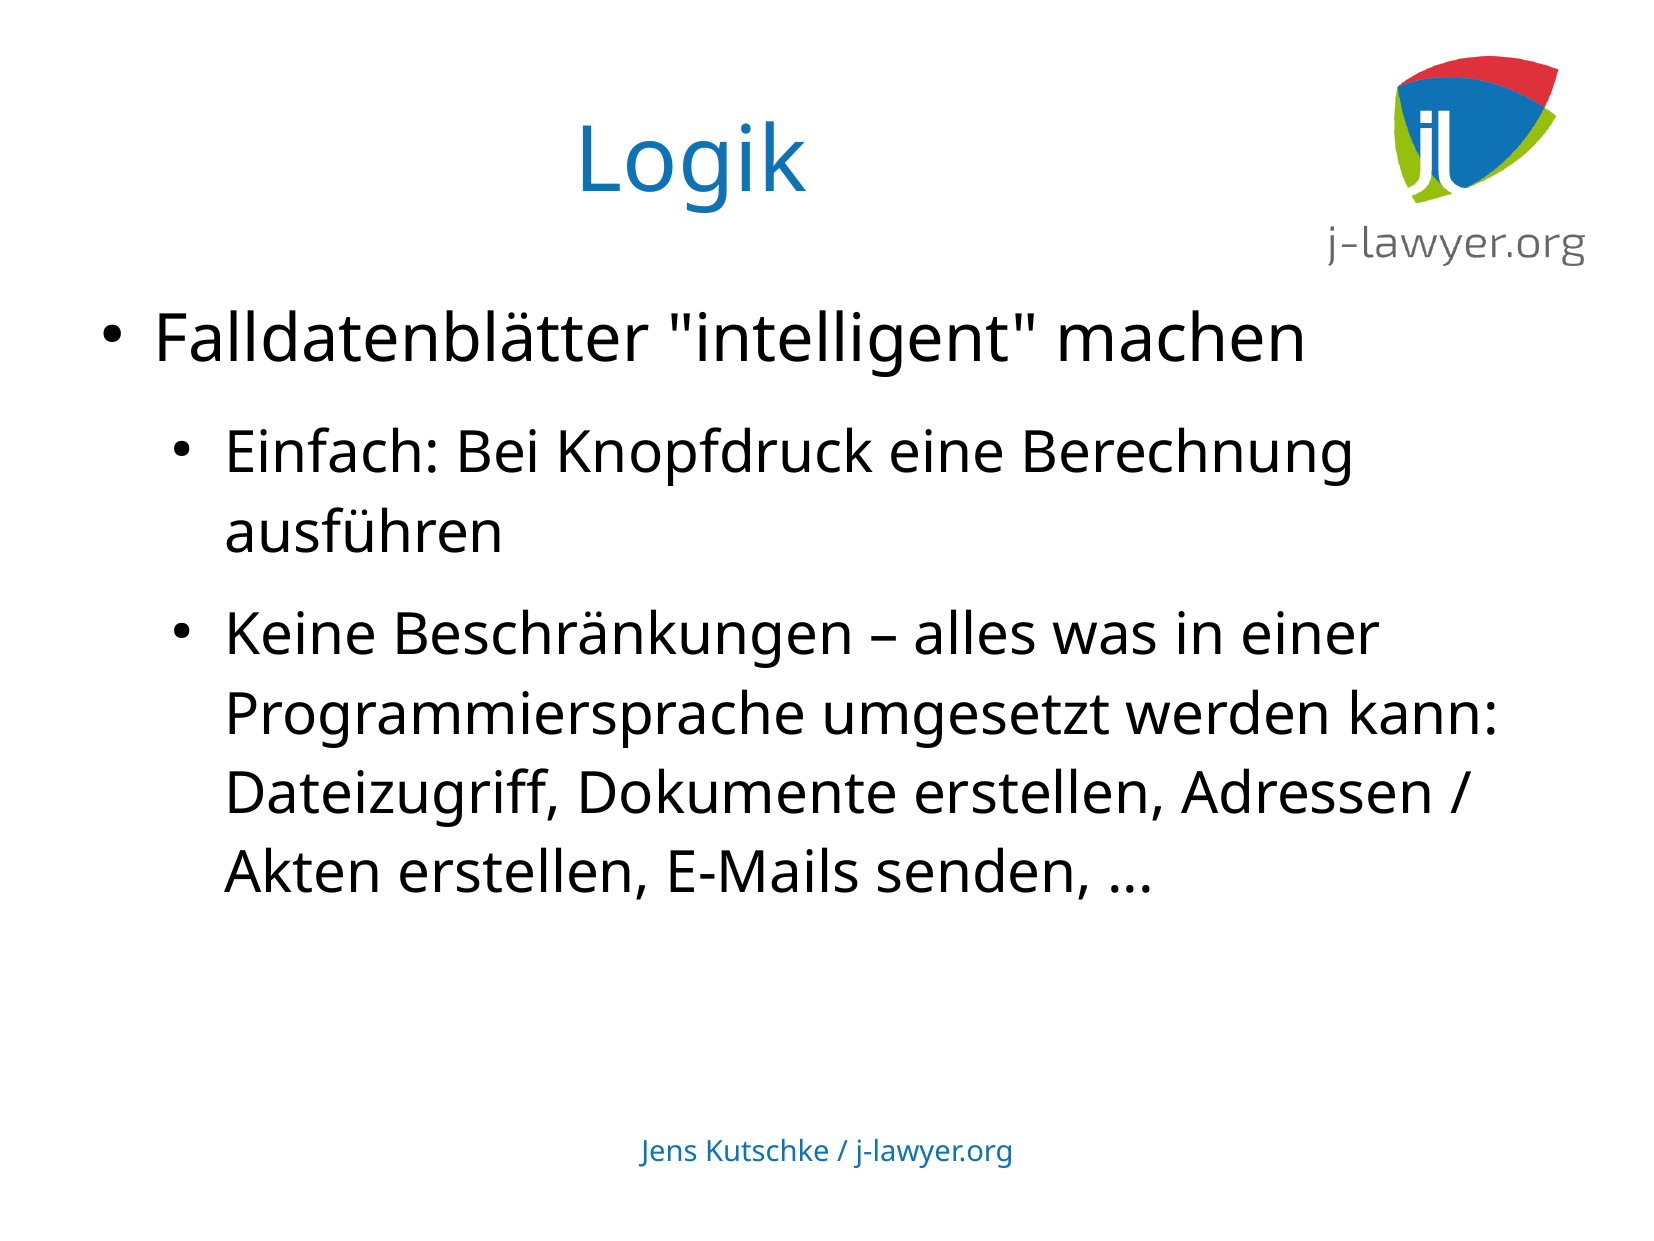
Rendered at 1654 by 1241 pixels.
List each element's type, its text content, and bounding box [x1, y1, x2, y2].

picture [1328, 56, 1585, 266]
title Logik [82, 52, 1300, 260]
list Falldatenblätter "intelligent" machen Einfach: Bei Knopfdruck eine Berechnung ausführen Keine Beschränkungen – alles was in einer Programmiersprache umgesetzt werden kann: Dateizugriff, Dokumente erstellen, Adressen / Akten erstellen, E-Mails senden, ... [82, 290, 1571, 1010]
